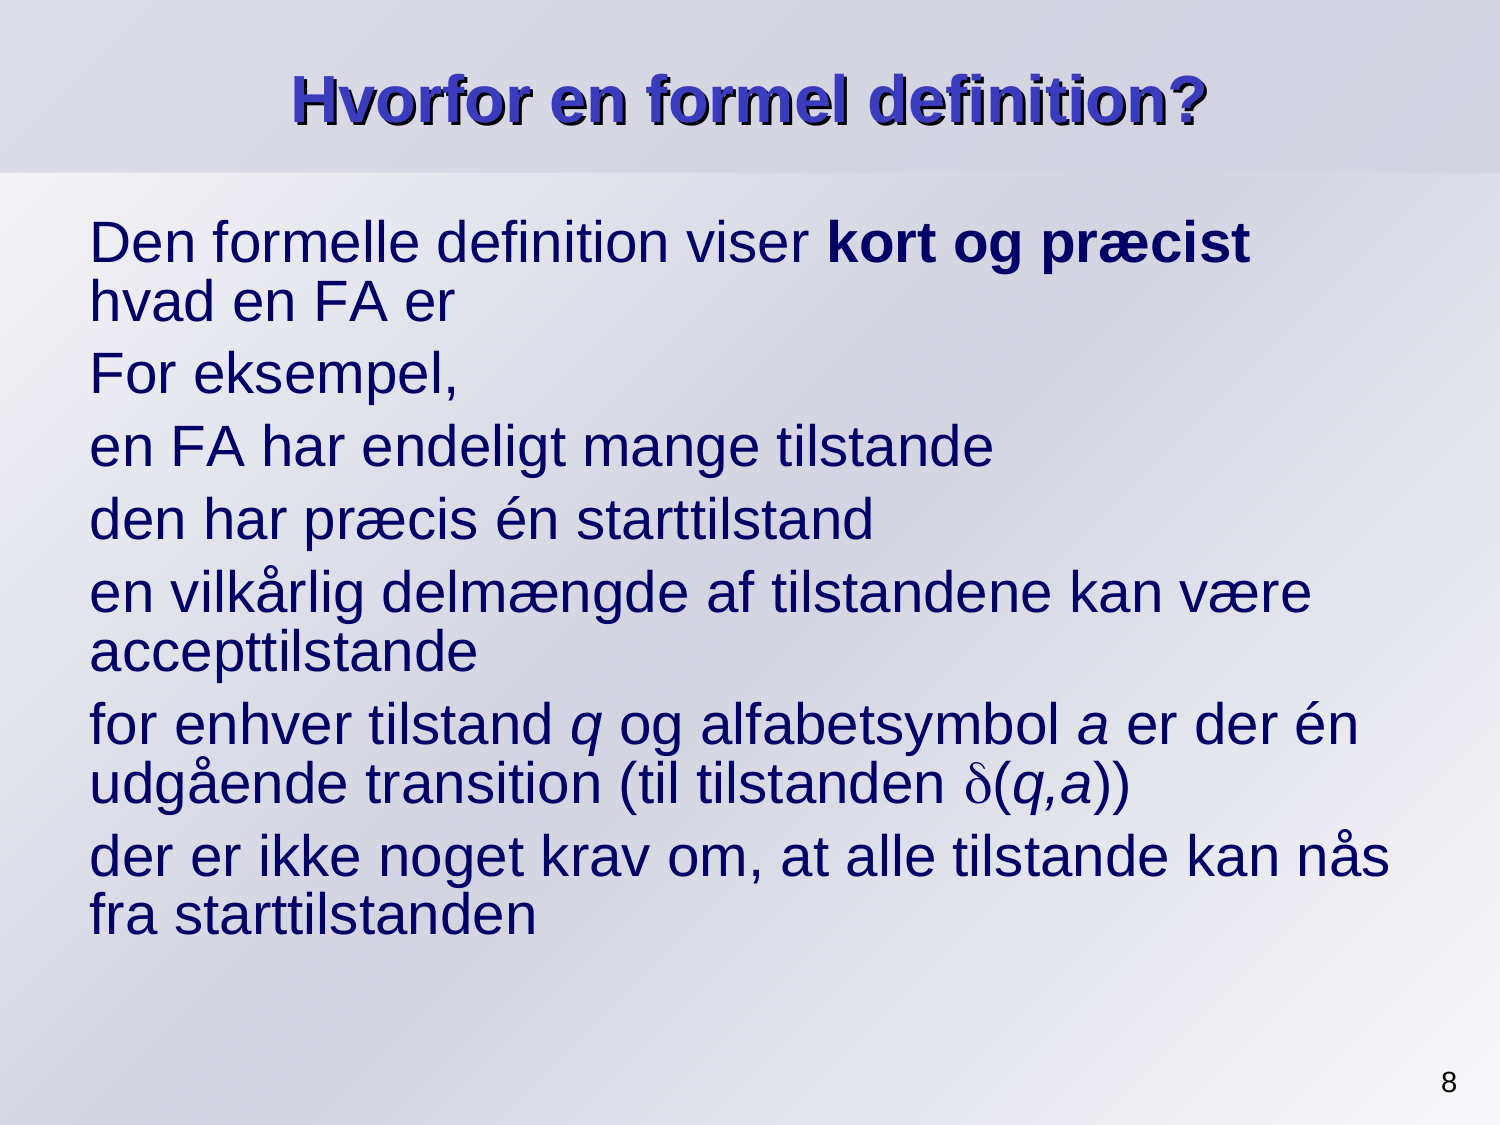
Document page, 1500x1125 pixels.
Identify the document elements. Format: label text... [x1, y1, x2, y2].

title Hvorfor en formel definition? [75, 24, 1426, 173]
list Den formelle definition viser kort og præcist hvad en FA er For eksempel, en FA har endeligt mange tilstande den har præcis én starttilstand en vilkårlig delmængde af tilstandene kan være accepttilstande for enhver tilstand q og alfabetsymbol a er der én udgående transition (til tilstanden δ(q,a)) der er ikke noget krav om, at alle tilstande kan nås fra starttilstanden [74, 208, 1459, 1048]
